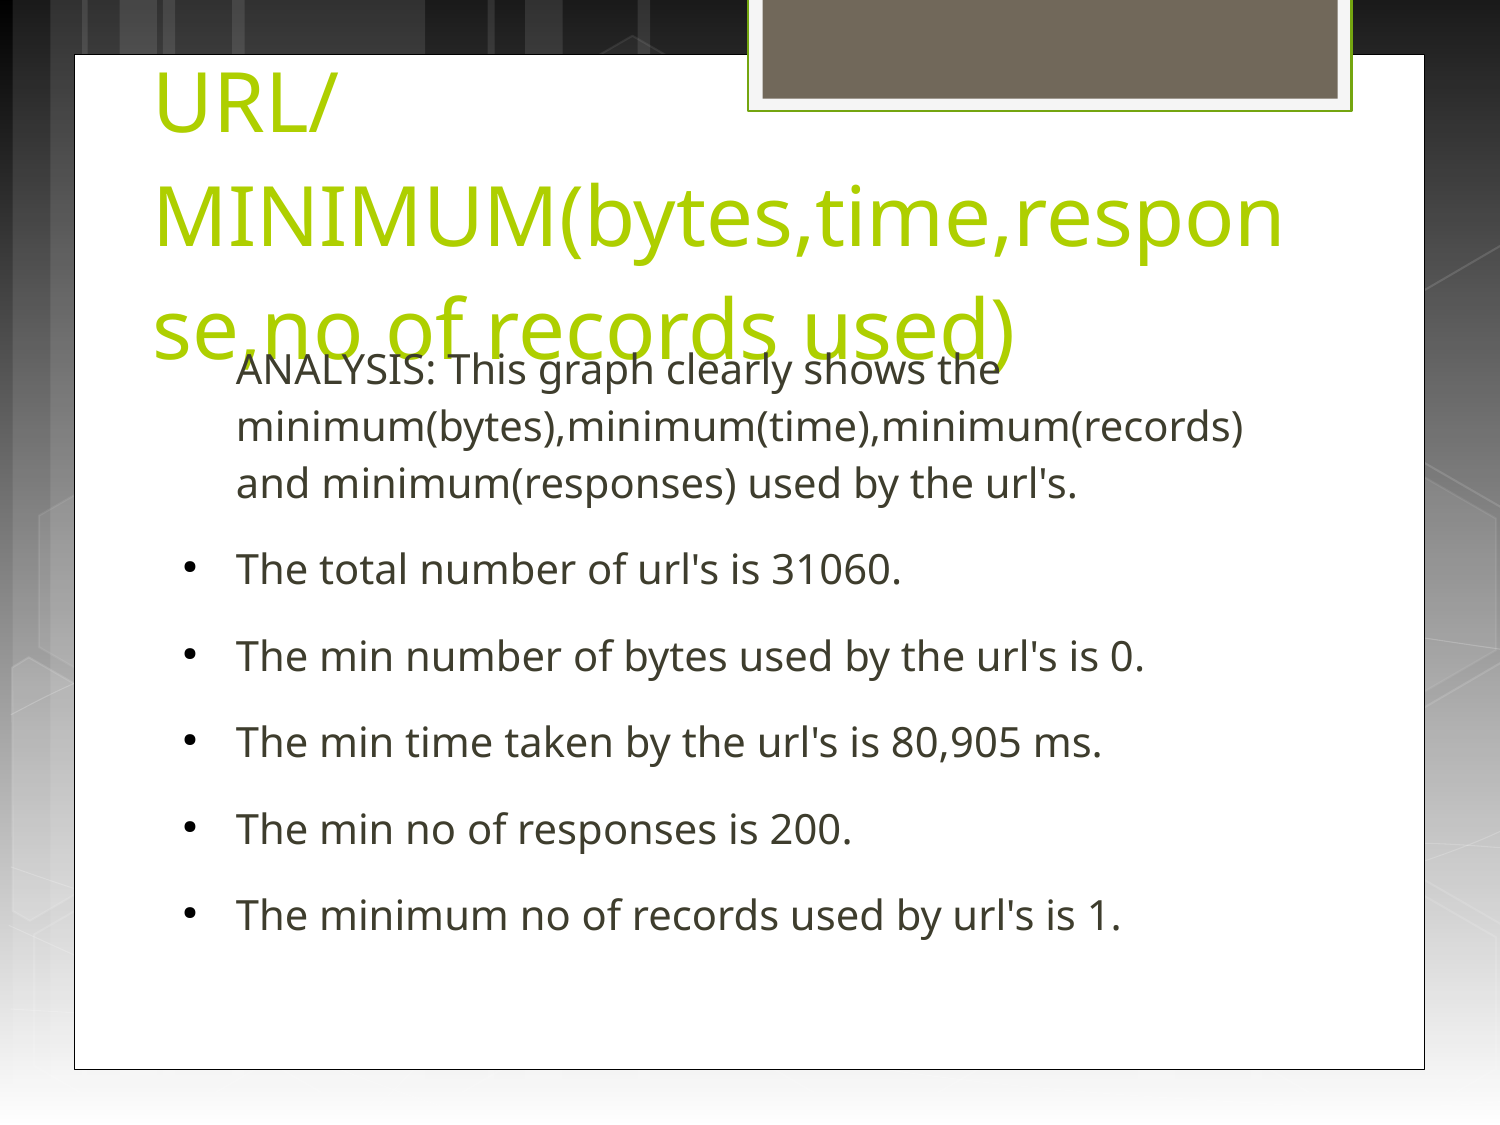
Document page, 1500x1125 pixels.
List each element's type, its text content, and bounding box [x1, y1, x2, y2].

title URL/MINIMUM(bytes,time,response,no of records used) [152, 120, 1306, 308]
list ANALYSIS: This graph clearly shows the minimum(bytes),minimum(time),minimum(records) and minimum(responses) used by the url's. The total number of url's is 31060. The min number of bytes used by the url's is 0. The min time taken by the url's is 80,905 ms. The min no of responses is 200. The minimum no of records used by url's is 1. [165, 339, 1277, 947]
